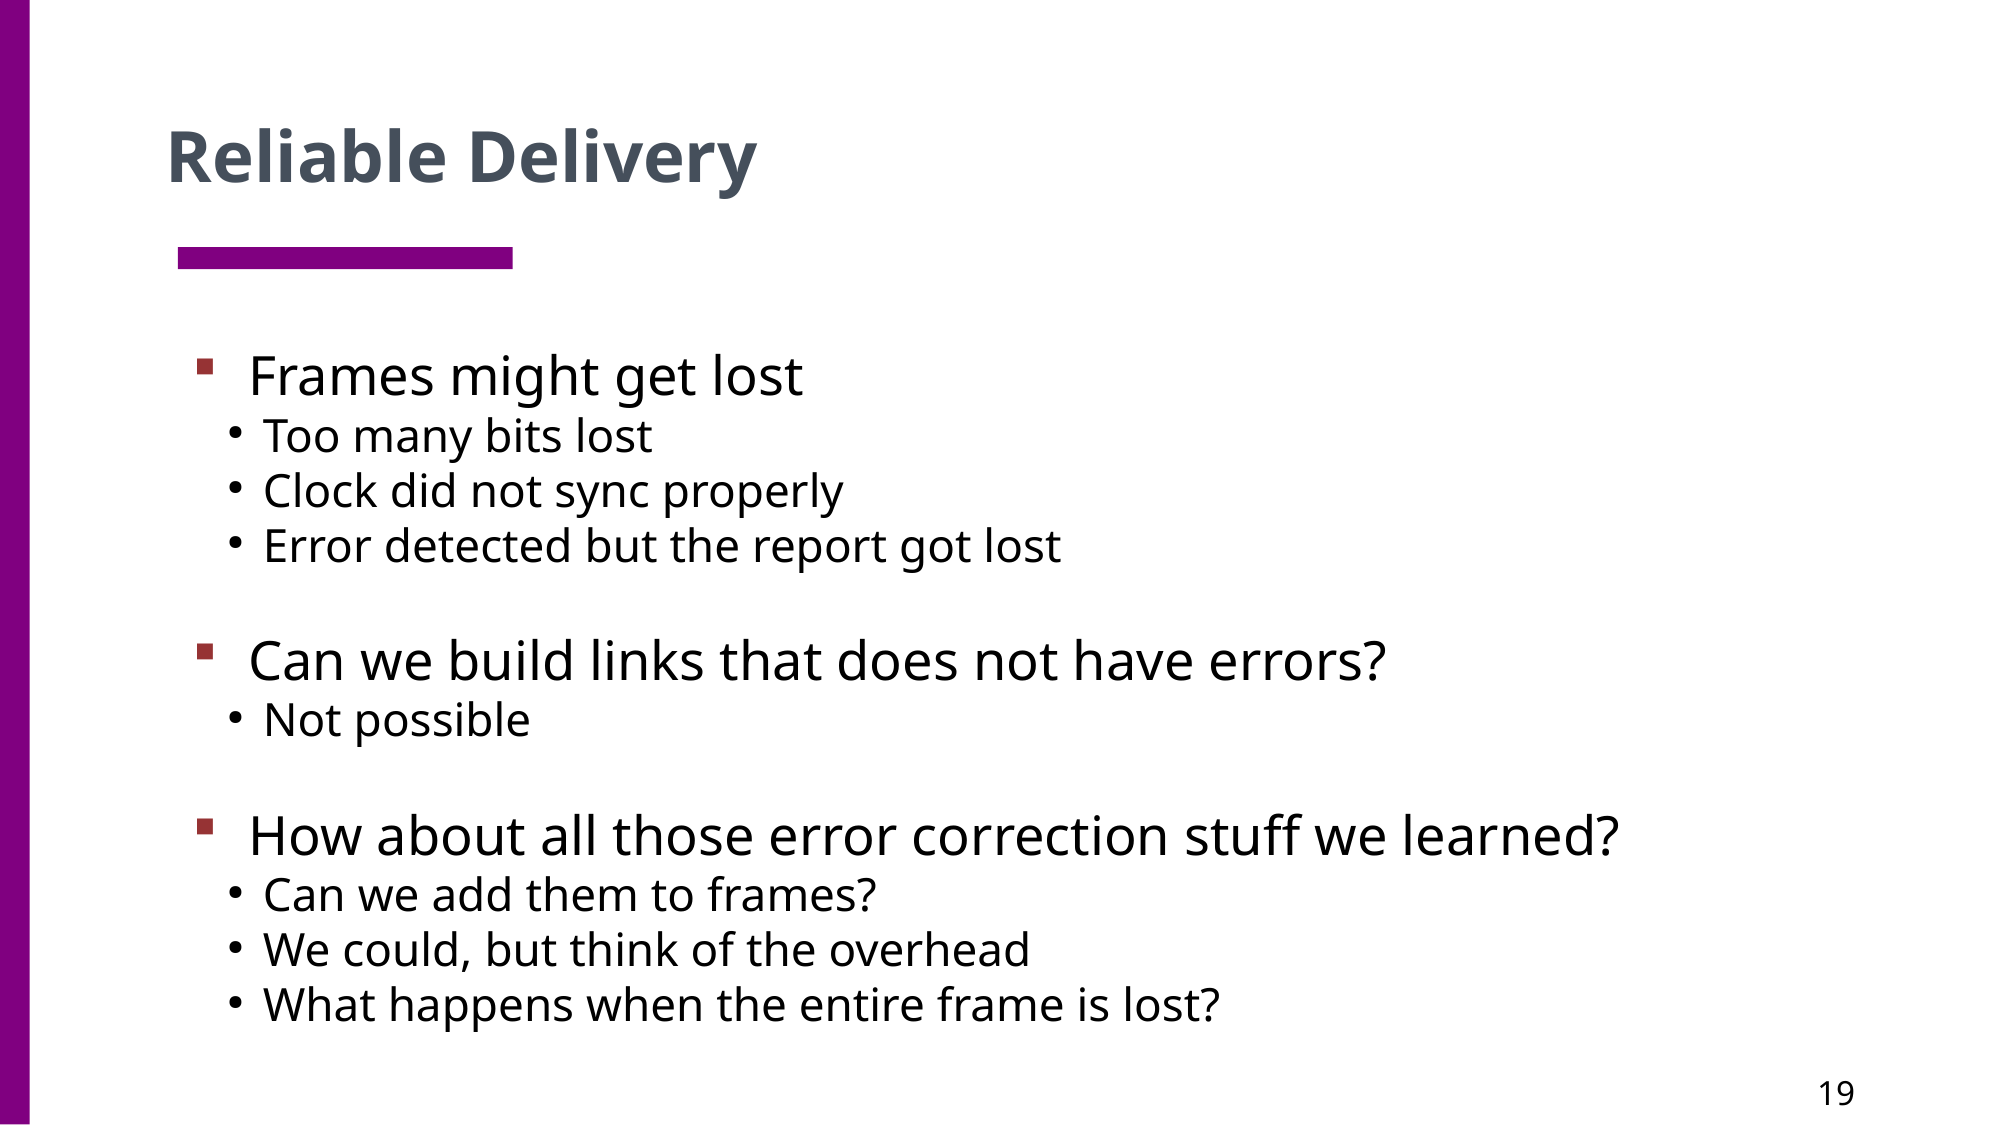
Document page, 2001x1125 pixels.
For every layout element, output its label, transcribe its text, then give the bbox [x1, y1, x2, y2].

text_box Reliable Delivery [151, 0, 1849, 212]
text_box Frames might get lost Too many bits lost Clock did not sync properly Error detected but the report got lost Can we build links that does not have errors? Not possible How about all those error correction stuff we learned? Can we add them to frames? We could, but think of the overhead What happens when the entire frame is lost? [177, 326, 1875, 1050]
